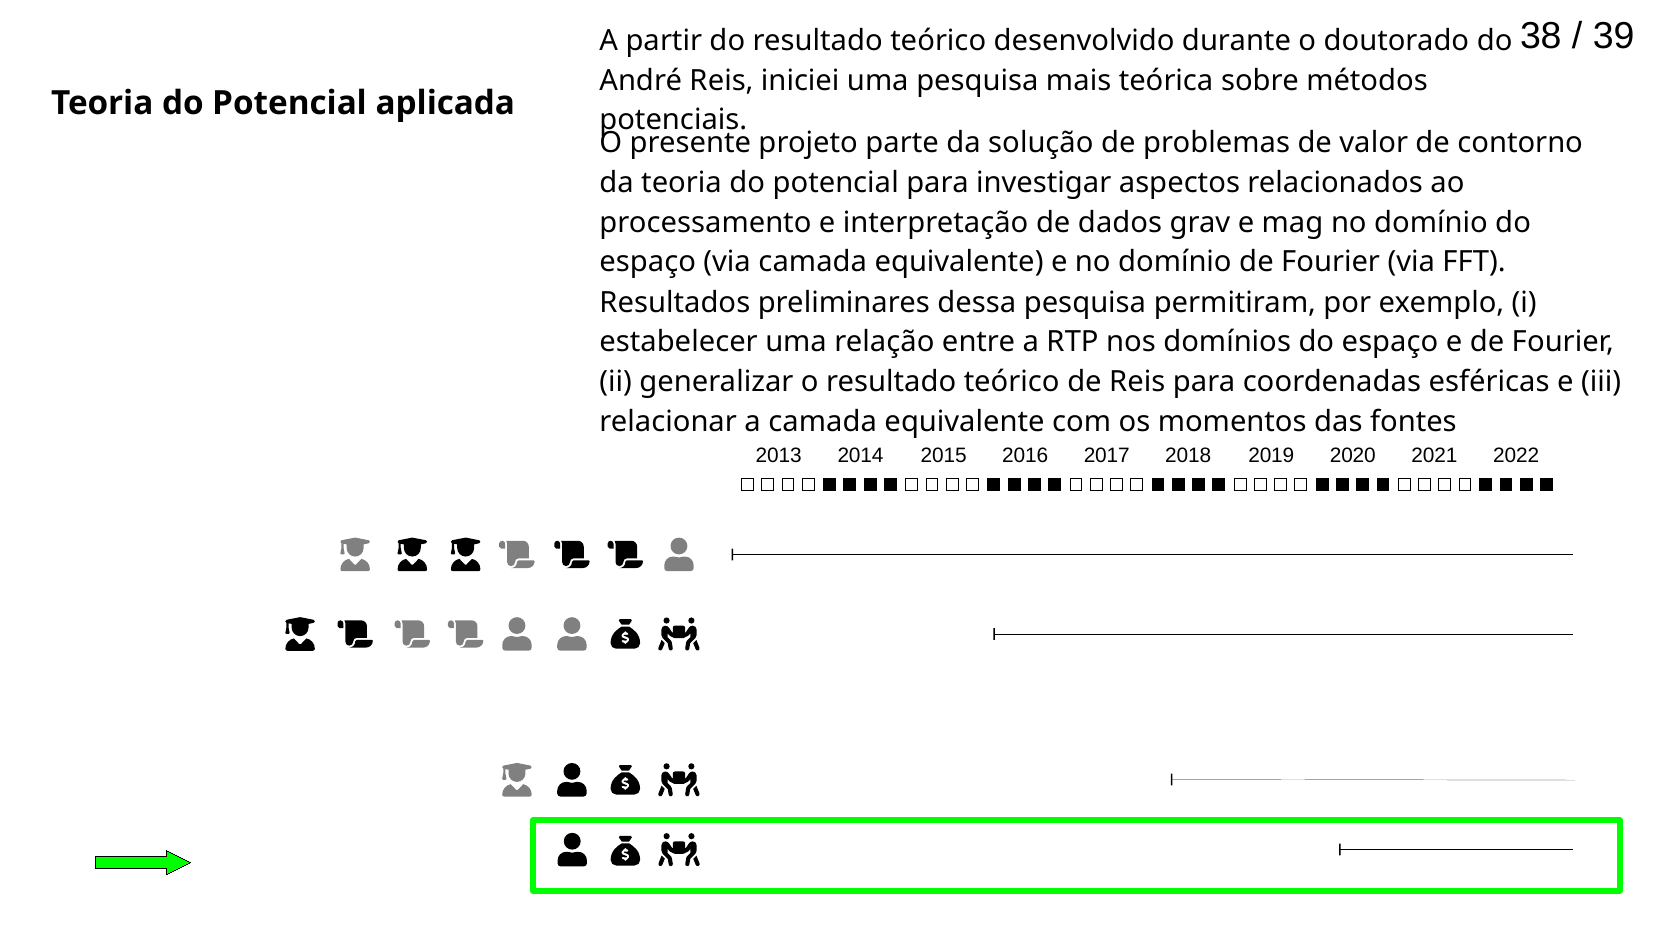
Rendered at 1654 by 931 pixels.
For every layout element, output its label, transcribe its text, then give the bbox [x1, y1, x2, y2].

text_box [1500, 478, 1512, 491]
text_box [946, 478, 959, 491]
picture [397, 537, 428, 572]
text_box O presente projeto parte da solução de problemas de valor de contorno da teoria do potencial para investigar aspectos relacionados ao processamento e interpretação de dados grav e mag no domínio do espaço (via camada equivalente) e no domínio de Fourier (via FFT). [584, 129, 1607, 272]
text_box [1274, 478, 1287, 491]
text_box [987, 478, 1000, 491]
text_box A partir do resultado teórico desenvolvido durante o doutorado do André Reis, iniciei uma pesquisa mais teórica sobre métodos potenciais. [584, 11, 1548, 129]
text_box [95, 850, 191, 875]
text_box [446, 611, 485, 654]
text_box [1152, 478, 1164, 491]
text_box [802, 478, 815, 491]
picture [557, 762, 587, 797]
text_box [1172, 478, 1185, 491]
text_box 2015 [905, 436, 982, 475]
text_box [1048, 478, 1061, 491]
picture [285, 617, 315, 651]
text_box [1130, 478, 1143, 491]
text_box [823, 478, 836, 491]
text_box [1090, 478, 1103, 491]
text_box [499, 532, 538, 575]
text_box [1336, 478, 1349, 491]
text_box Resultados preliminares dessa pesquisa permitiram, por exemplo, (i) estabelecer uma relação entre a RTP nos domínios do espaço e de Fourier, (ii) generalizar o resultado teórico de Reis para coordenadas esféricas e (iii) relacionar a camada equivalente com os momentos das fontes [584, 289, 1642, 432]
text_box [843, 478, 856, 491]
text_box 2022 [1478, 436, 1555, 475]
text_box [552, 611, 591, 654]
text_box [1356, 478, 1369, 491]
text_box [1438, 478, 1451, 491]
text_box 2020 [1315, 436, 1391, 475]
text_box [659, 534, 698, 577]
picture [610, 765, 641, 795]
text_box [1192, 478, 1205, 491]
text_box [1316, 478, 1329, 491]
text_box 2014 [822, 436, 899, 475]
text_box [1459, 478, 1471, 491]
text_box [741, 478, 754, 491]
picture [557, 832, 588, 867]
text_box [497, 758, 536, 801]
text_box [1377, 478, 1389, 491]
text_box [1479, 478, 1492, 491]
picture [658, 833, 700, 867]
text_box 2013 [740, 436, 817, 475]
text_box <number> / 39 [1375, 0, 1654, 71]
text_box [1254, 478, 1267, 491]
text_box [1234, 478, 1247, 491]
picture [450, 537, 481, 572]
text_box [1008, 478, 1021, 491]
picture [610, 619, 641, 649]
text_box [905, 478, 918, 491]
text_box [497, 611, 536, 654]
text_box [1070, 478, 1082, 491]
text_box [393, 611, 432, 654]
text_box [926, 478, 938, 491]
text_box [966, 478, 979, 491]
text_box [1398, 478, 1411, 491]
text_box 2016 [987, 436, 1064, 475]
text_box [1294, 478, 1307, 491]
picture [658, 617, 700, 651]
picture [607, 538, 644, 571]
text_box 2021 [1396, 436, 1473, 475]
text_box [864, 478, 877, 491]
text_box [1520, 478, 1533, 491]
picture [610, 835, 641, 866]
text_box [1212, 478, 1225, 491]
text_box [761, 478, 774, 491]
text_box 2018 [1150, 436, 1227, 475]
picture [554, 538, 590, 571]
text_box [333, 532, 372, 575]
text_box Teoria do Potencial aplicada [11, 3, 556, 201]
text_box [782, 478, 794, 491]
text_box [884, 478, 897, 491]
text_box 2017 [1068, 436, 1145, 475]
text_box [1418, 478, 1431, 491]
picture [337, 618, 373, 650]
picture [658, 763, 700, 797]
text_box [1110, 478, 1123, 491]
text_box [1540, 478, 1553, 491]
text_box [1028, 478, 1041, 491]
text_box 2019 [1233, 436, 1310, 475]
